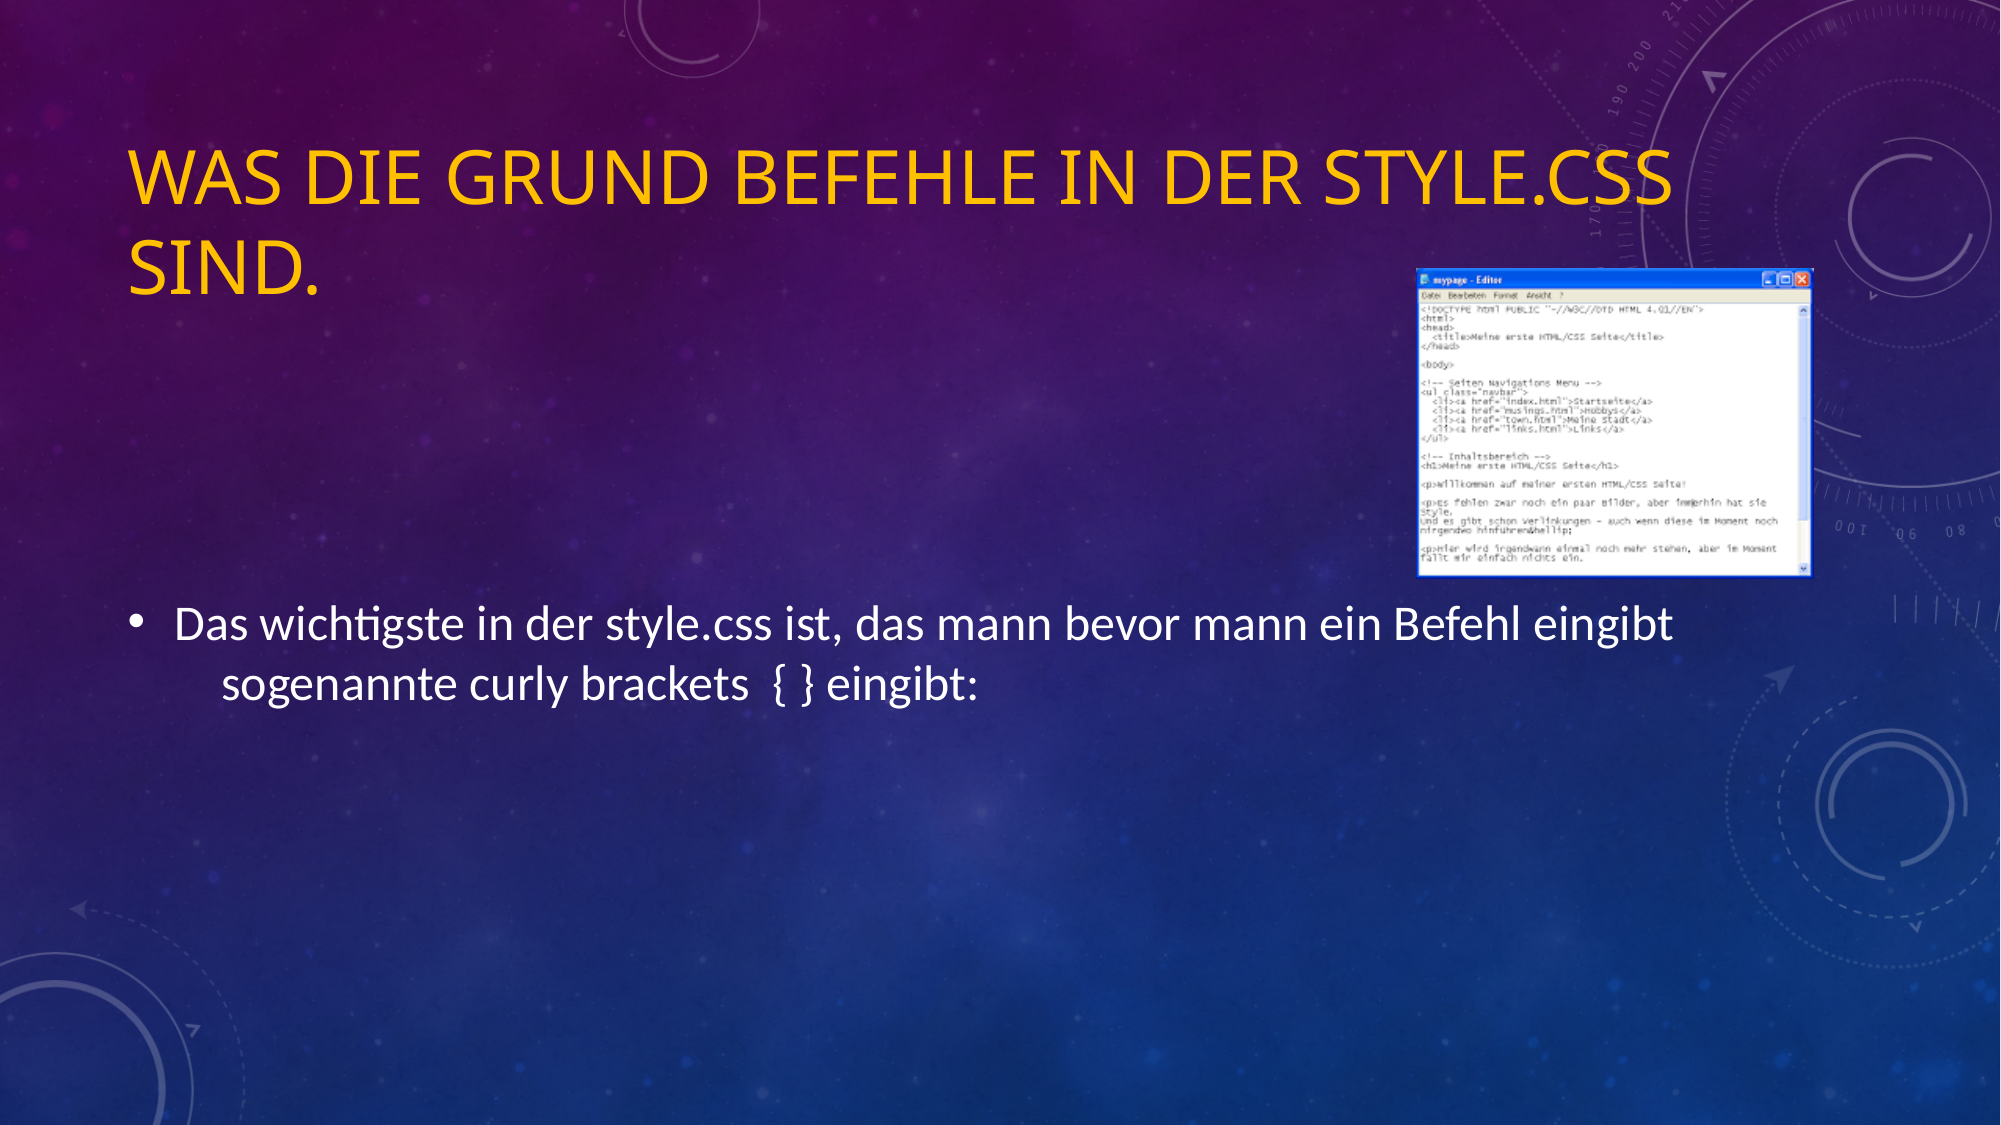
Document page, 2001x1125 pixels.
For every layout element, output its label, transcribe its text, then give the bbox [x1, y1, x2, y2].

picture [1416, 269, 1814, 579]
title Was die Grund befehle in der style.css sind. [112, 99, 1775, 339]
list Das wichtigste in der style.css ist, das mann bevor mann ein Befehl eingibt sogenannte curly brackets { } eingibt: [112, 351, 1775, 950]
